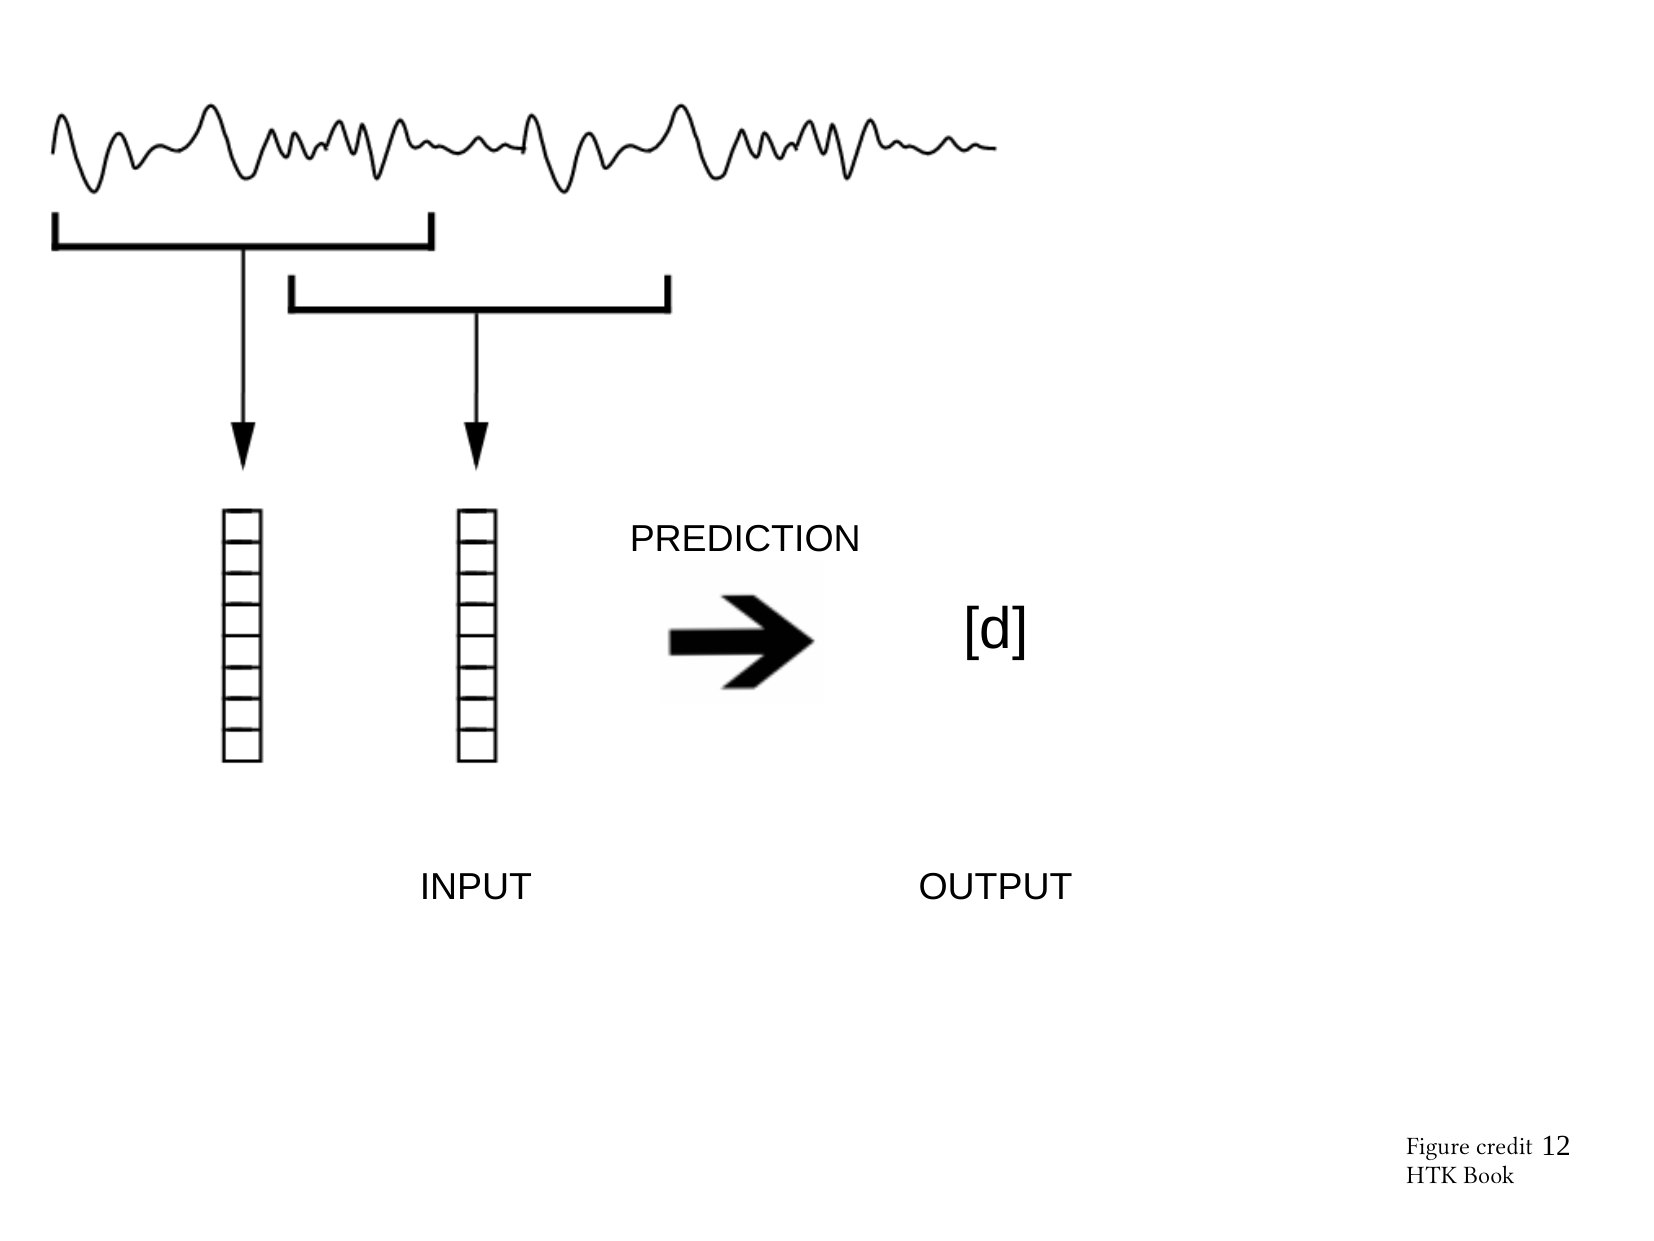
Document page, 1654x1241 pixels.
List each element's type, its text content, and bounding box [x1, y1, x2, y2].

picture [6, 20, 1051, 826]
text_box INPUT OUTPUT [405, 858, 1111, 916]
text_box PREDICTION [615, 510, 991, 567]
text_box Figure credit HTK Book [1391, 1125, 1549, 1197]
text_box [d] [948, 587, 1044, 668]
subtitle FEATURE EXTRACTION - Sliding window feature extraction GMM MONOPHONE TRAINING GMM TRIPHONE TRAINING DNN TRAINING DECODING [60, 72, 1549, 1216]
